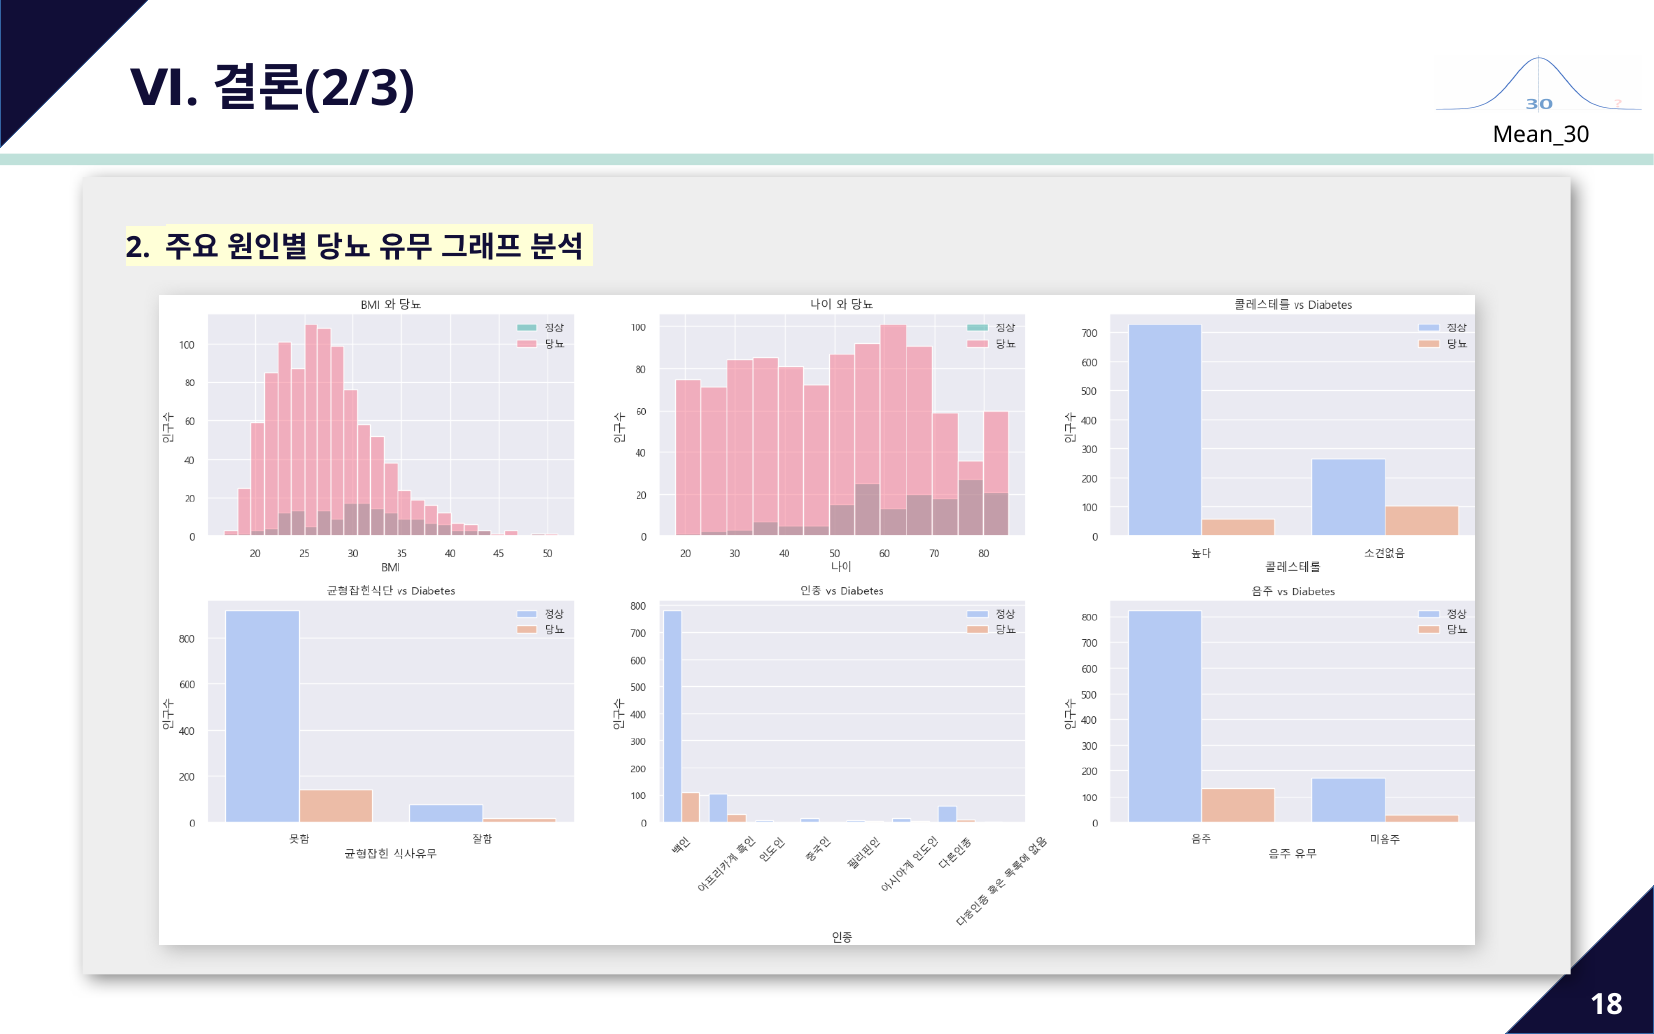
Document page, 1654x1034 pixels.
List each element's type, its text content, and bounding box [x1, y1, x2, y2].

text_box <숫자> [1556, 981, 1654, 1025]
title Ⅵ. 결론(2/3) [129, 41, 1618, 148]
picture [159, 295, 1475, 945]
text_box Mean_30 [1446, 118, 1636, 148]
picture [1434, 55, 1642, 113]
list 2. 주요 원인별 당뇨 유무 그래프 분석 [82, 177, 1571, 975]
